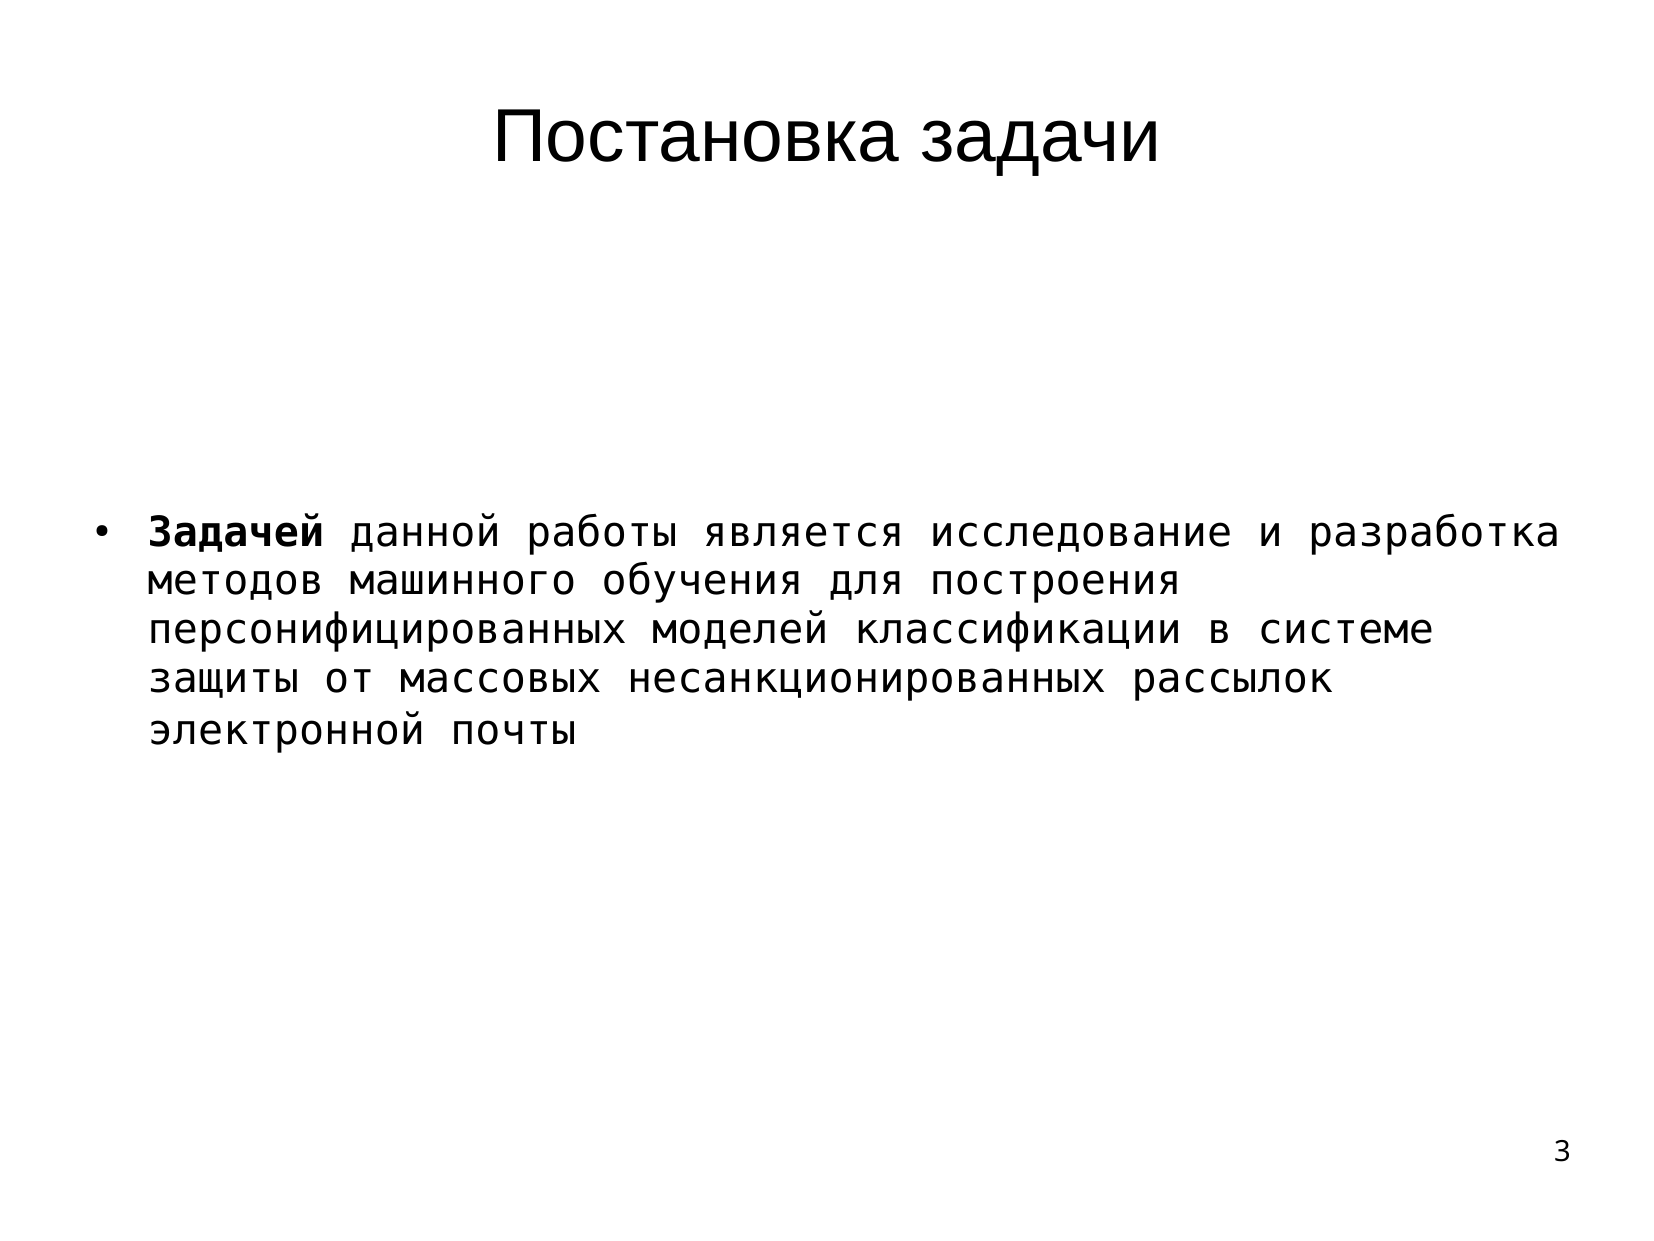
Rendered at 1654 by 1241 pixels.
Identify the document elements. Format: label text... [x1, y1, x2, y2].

list Задачей данной работы является исследование и разработка методов машинного обучения для построения персонифицированных моделей классификации в системе защиты от массовых несанкционированных рассылок электронной почты [76, 507, 1583, 949]
text_box [390, 525, 420, 590]
text_box [465, 615, 495, 680]
text_box Москва, 2020 г. [1286, 1140, 1654, 1193]
title Постановка задачи [82, 31, 1571, 239]
